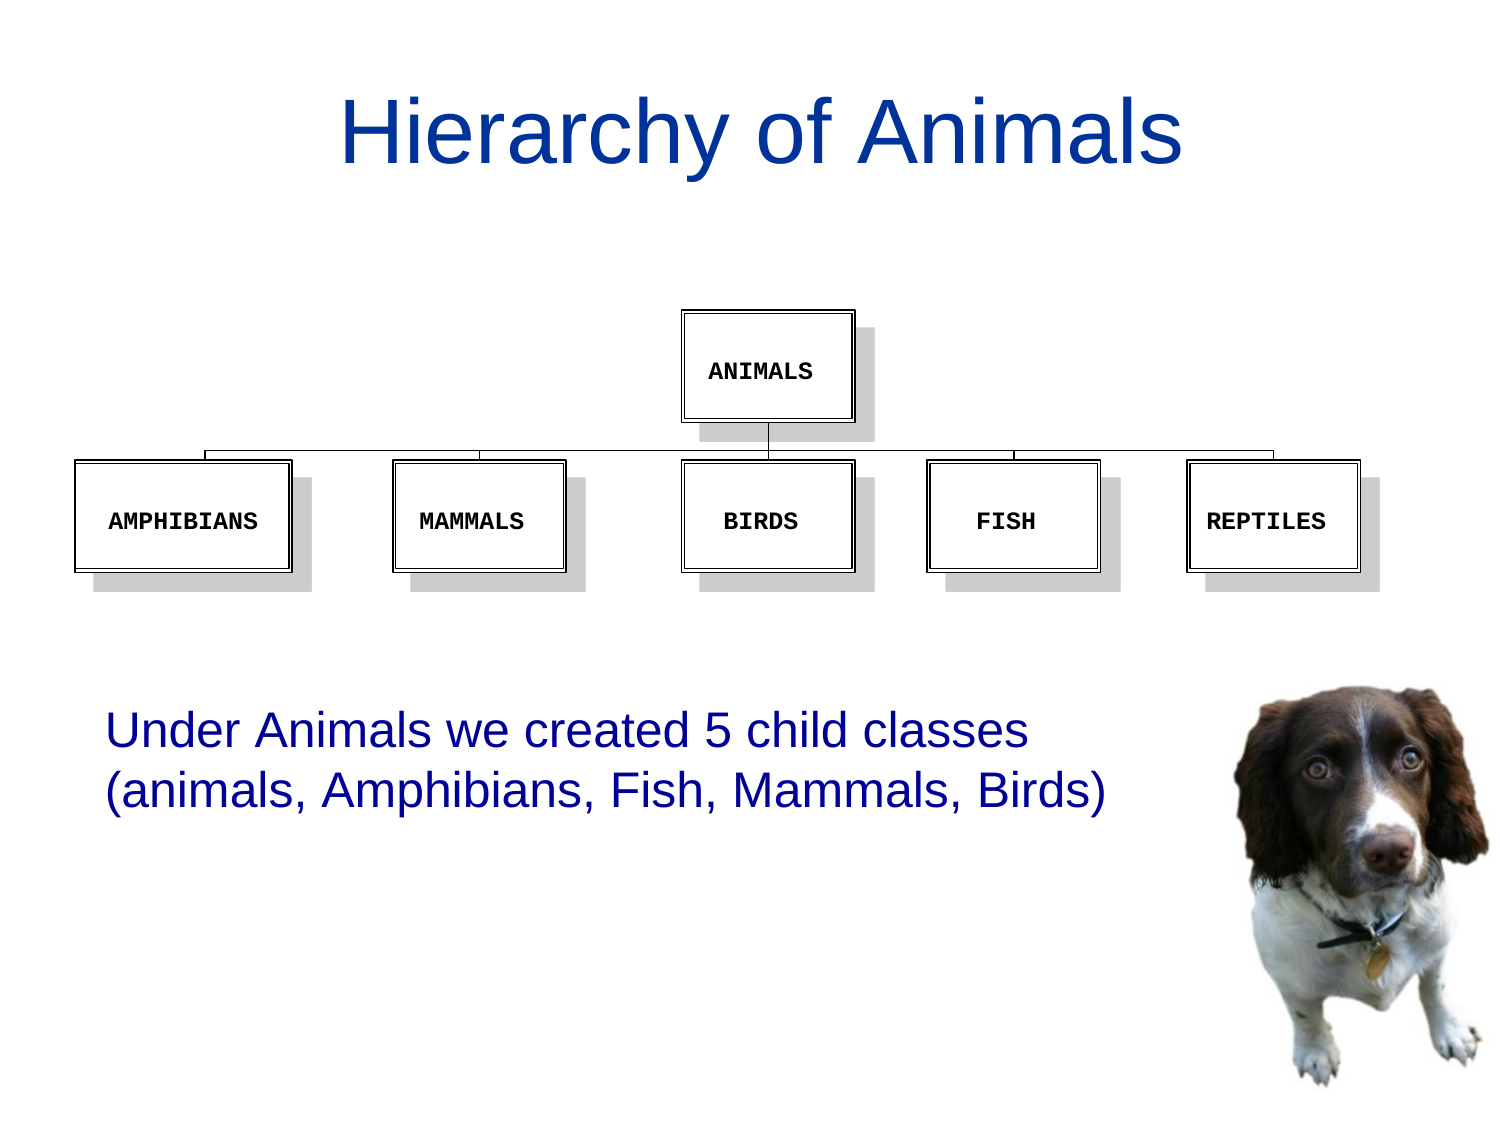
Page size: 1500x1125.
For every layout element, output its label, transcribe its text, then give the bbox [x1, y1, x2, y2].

text_box BIRDS [681, 459, 855, 573]
text_box AMPHIBIANS [90, 459, 292, 573]
text_box Under Animals we created 5 child classes (animals, Amphibians, Fish, Mammals, Birds) [90, 690, 1231, 916]
title Hierarchy of Animals [64, 45, 1459, 209]
text_box MAMMALS [392, 459, 567, 573]
text_box FISH [927, 459, 1101, 573]
text_box REPTILES [1187, 459, 1361, 573]
picture [1190, 668, 1500, 1103]
text_box ANIMALS [681, 309, 855, 423]
text_box [76, 464, 90, 568]
